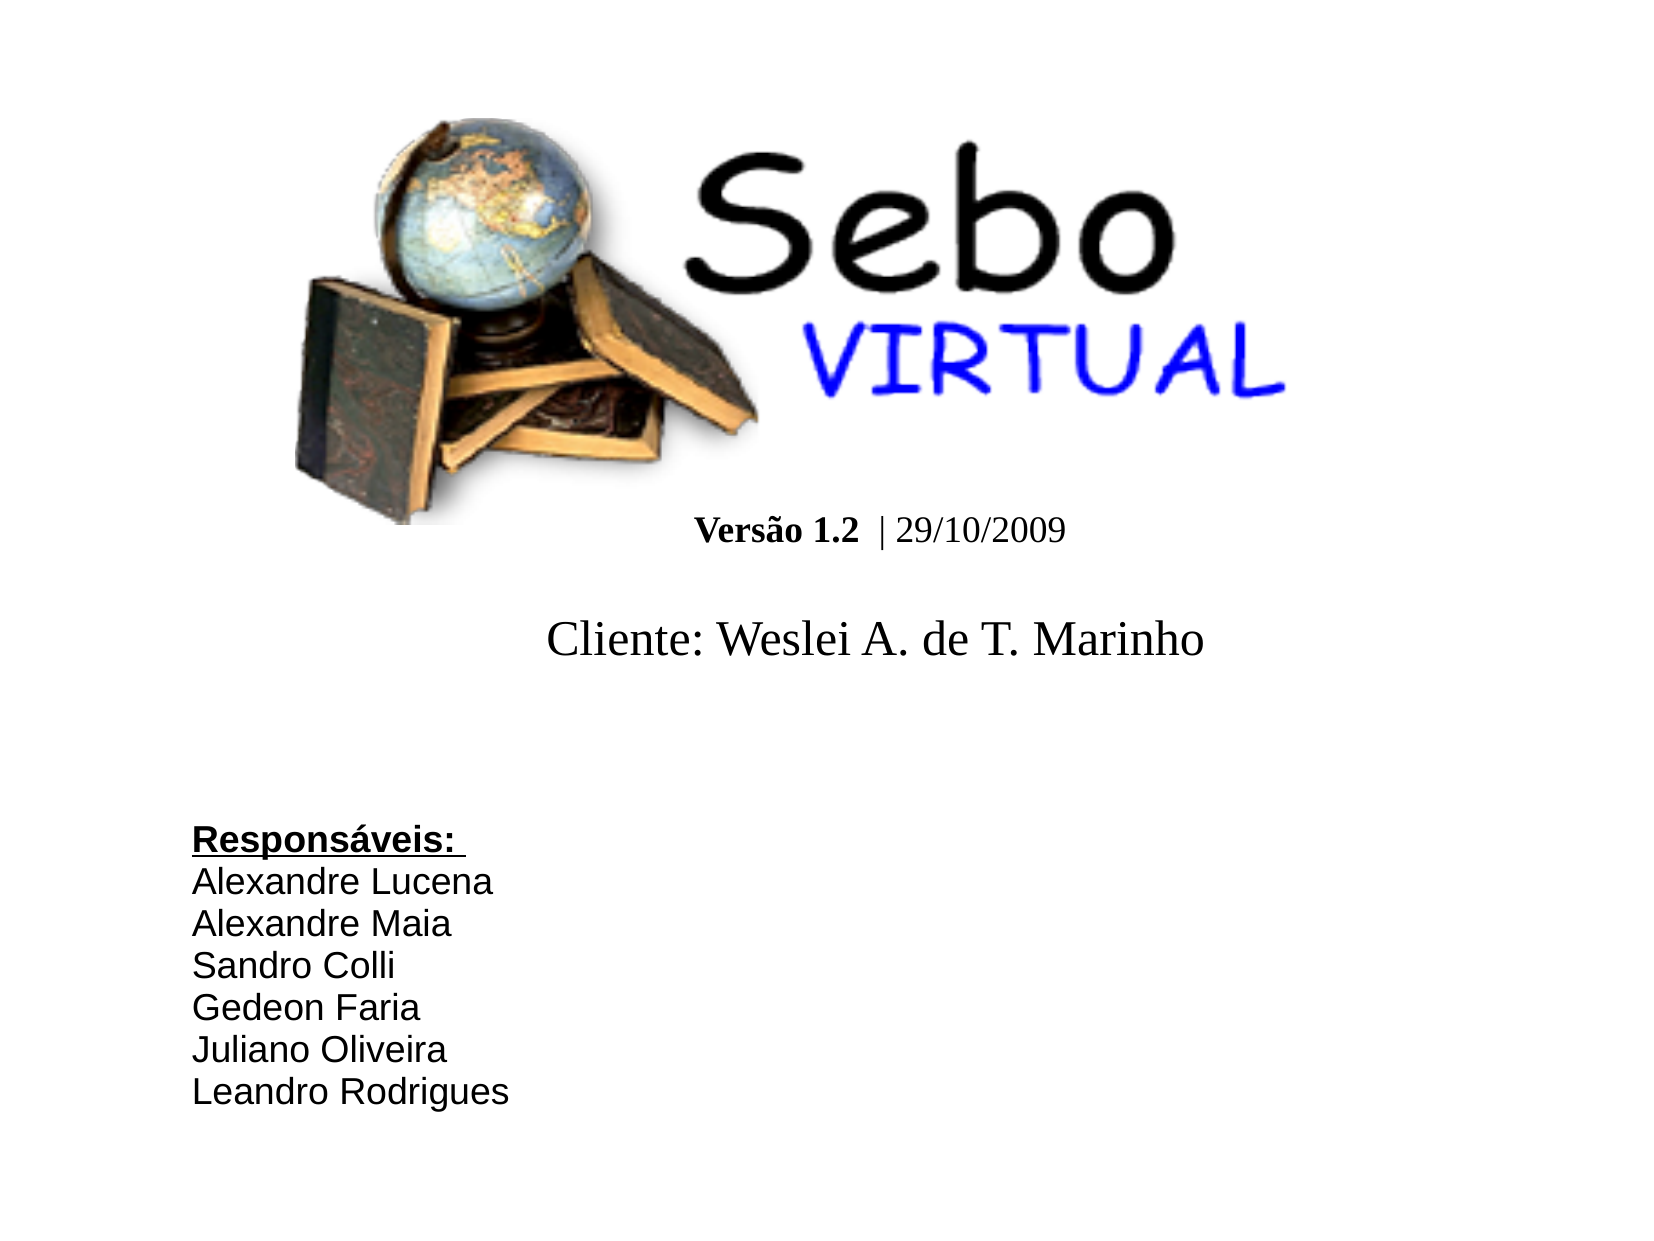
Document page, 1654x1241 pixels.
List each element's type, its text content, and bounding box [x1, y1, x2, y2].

text_box Responsáveis: Alexandre Lucena Alexandre Maia Sandro Colli Gedeon Faria Juliano Oliveira Leandro Rodrigues [177, 811, 1359, 1154]
text_box Versão 1.2 | 29/10/2009 [679, 501, 1080, 566]
picture [295, 118, 1385, 525]
text_box Cliente: Weslei A. de T. Marinho [531, 603, 1227, 680]
